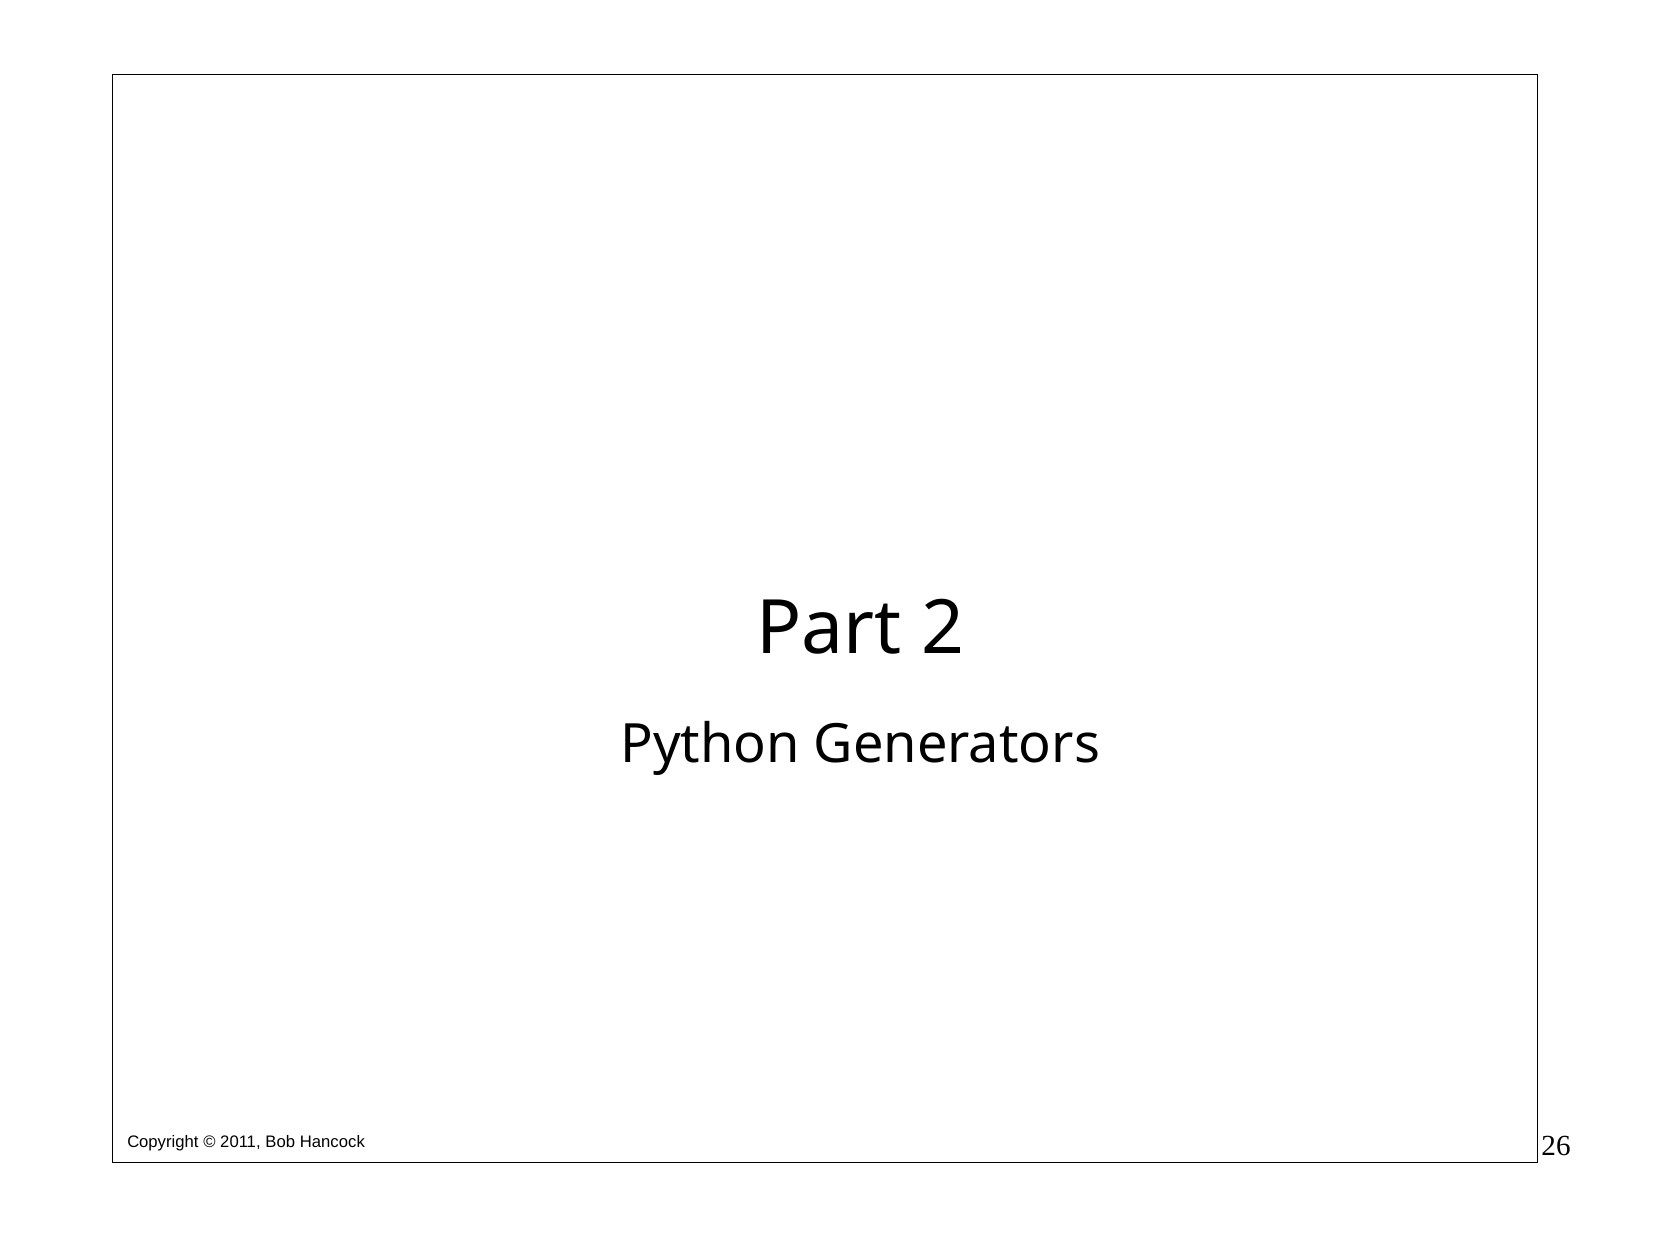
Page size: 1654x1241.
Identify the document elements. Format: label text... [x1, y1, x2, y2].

text_box Copyright © 2011, Bob Hancock [112, 1125, 381, 1159]
list Part 2 Python Generators [150, 262, 1501, 1126]
